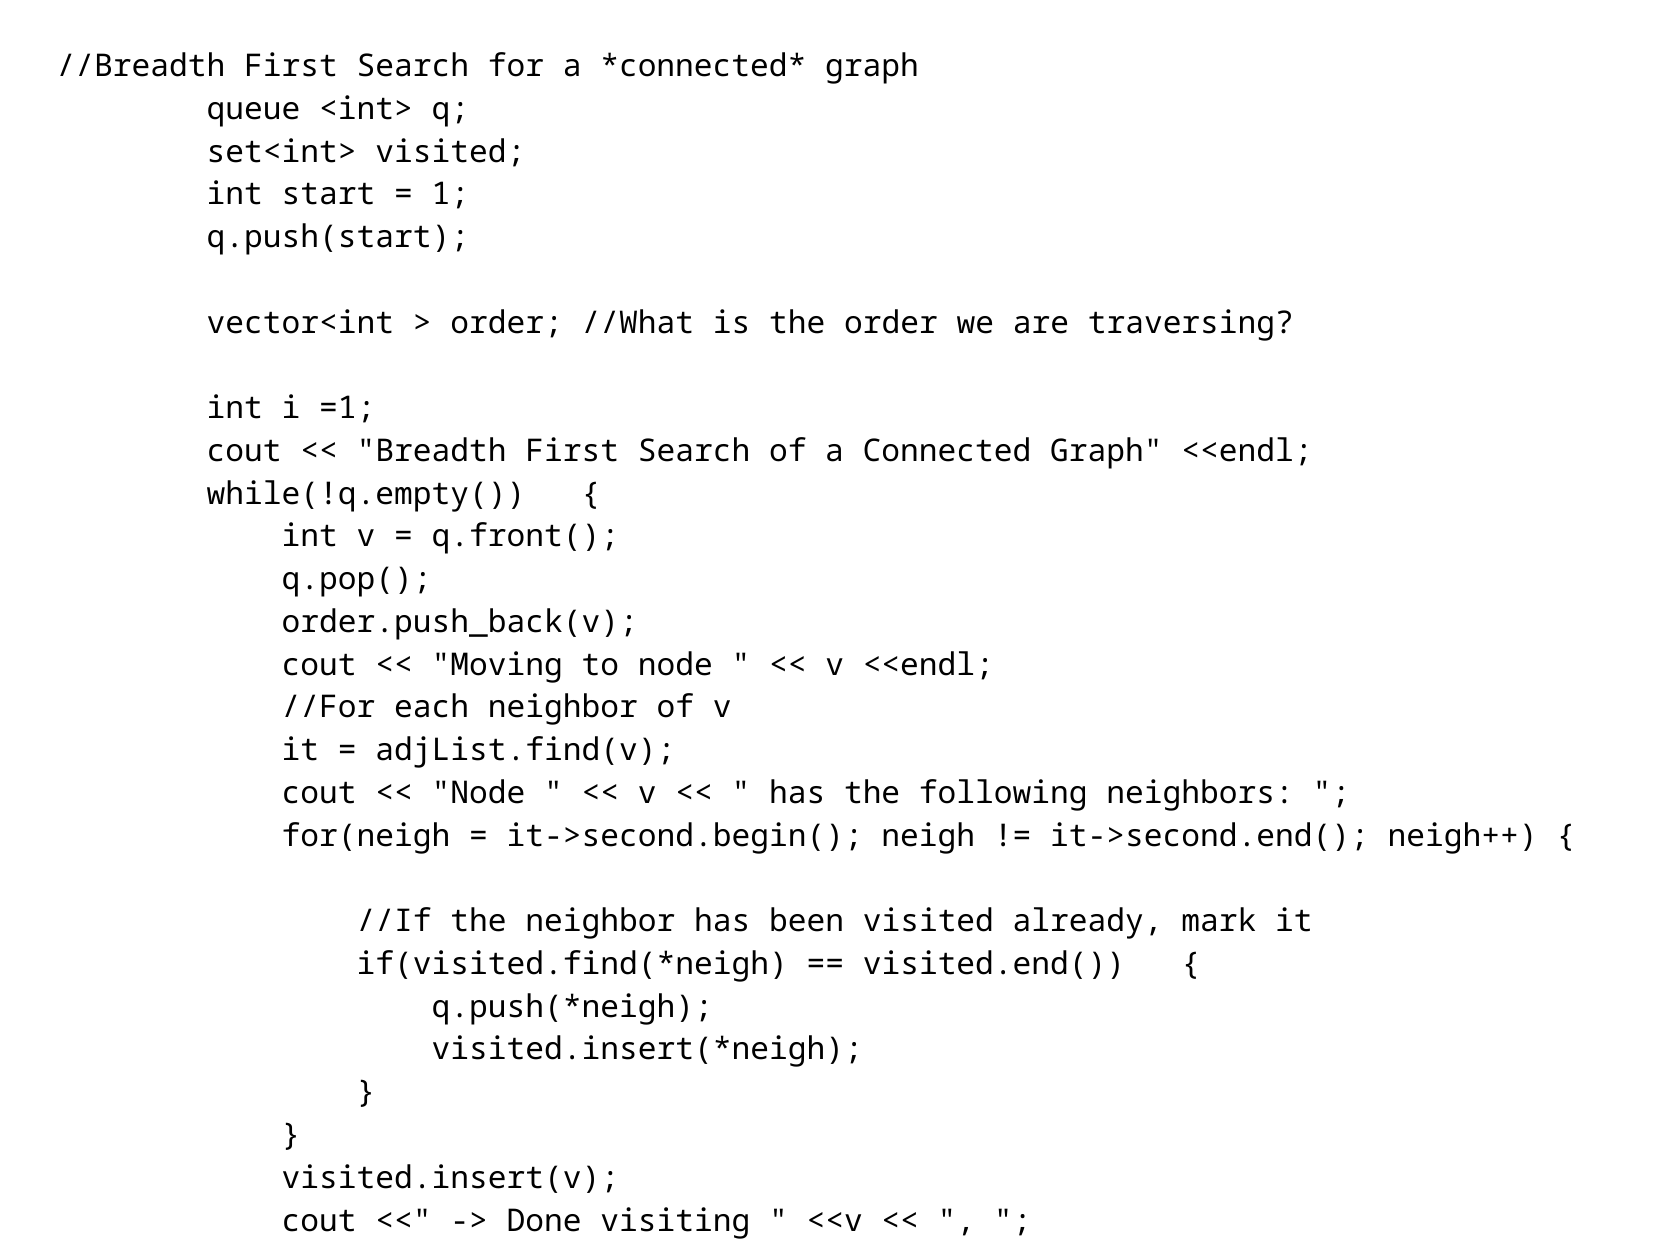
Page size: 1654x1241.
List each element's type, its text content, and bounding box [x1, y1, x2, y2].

text_box //Breadth First Search for a *connected* graph queue <int> q; set<int> visited; int start = 1; q.push(start); vector<int > order; //What is the order we are traversing? int i =1; cout << "Breadth First Search of a Connected Graph" <<endl; while(!q.empty()) { int v = q.front(); q.pop(); order.push_back(v); cout << "Moving to node " << v <<endl; //For each neighbor of v it = adjList.find(v); cout << "Node " << v << " has the following neighbors: "; for(neigh = it->second.begin(); neigh != it->second.end(); neigh++) { //If the neighbor has been visited already, mark it if(visited.find(*neigh) == visited.end()) { q.push(*neigh); visited.insert(*neigh); } } visited.insert(v); cout <<" -> Done visiting " <<v << ", "; } [41, 35, 1621, 1241]
